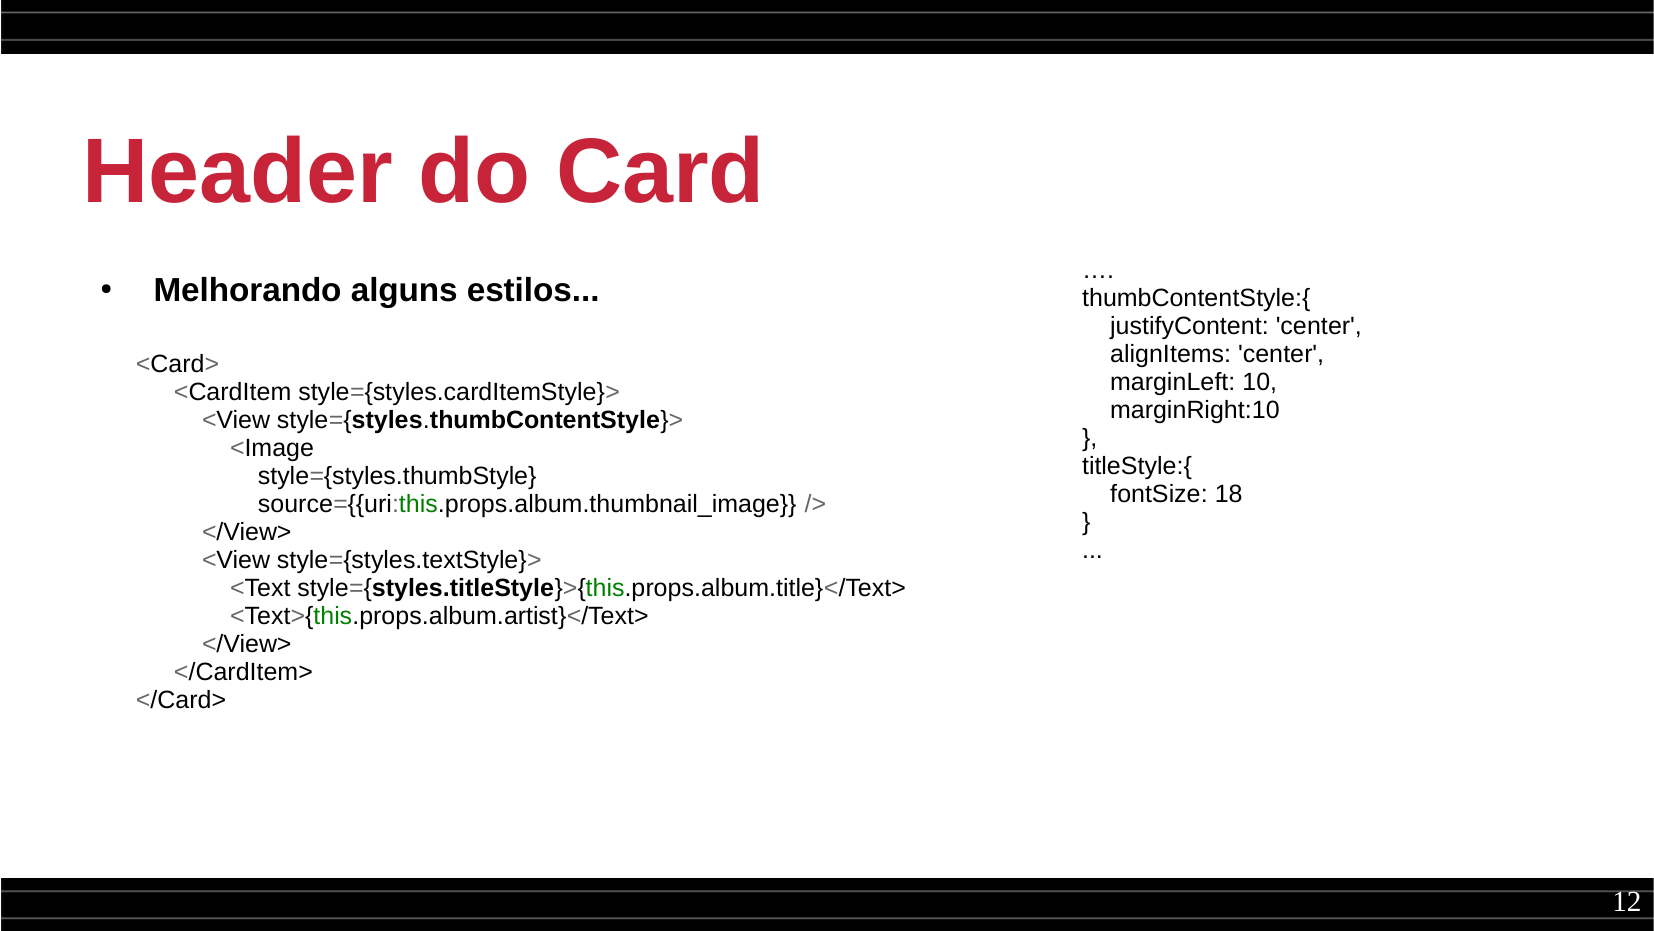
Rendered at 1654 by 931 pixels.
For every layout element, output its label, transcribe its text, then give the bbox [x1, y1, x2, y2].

list Melhorando alguns estilos... [82, 271, 1571, 758]
picture [1, 878, 1654, 931]
text_box …. thumbContentStyle:{ justifyContent: 'center', alignItems: 'center', marginLeft: 10, marginRight:10 }, titleStyle:{ fontSize: 18 } ... [1039, 248, 1571, 599]
title Header do Card [82, 92, 1571, 249]
picture [1, 0, 1654, 54]
text_box <Card> <CardItem style={styles.cardItemStyle}> <View style={styles.thumbContentStyle}> <Image style={styles.thumbStyle} source={{uri:this.props.album.thumbnail_image}} /> </View> <View style={styles.textStyle}> <Text style={styles.titleStyle}>{this.props.album.title}</Text> <Text>{this.props.album.artist}</Text> </View> </CardItem> </Card> [47, 342, 922, 722]
